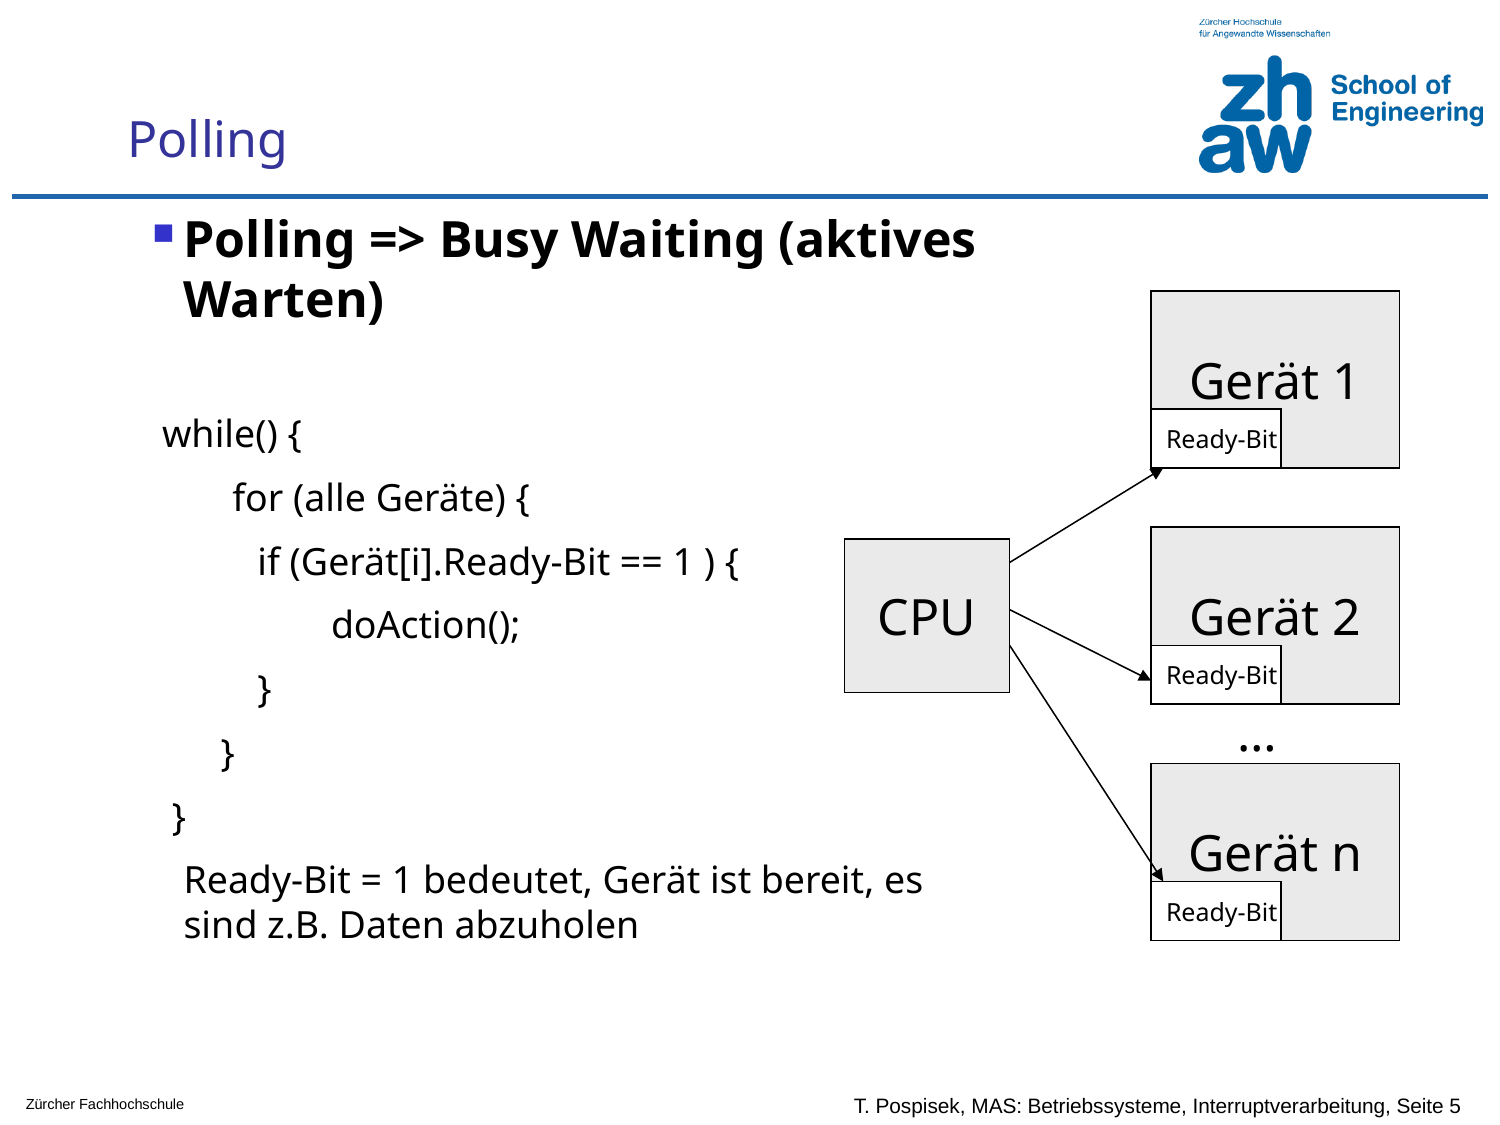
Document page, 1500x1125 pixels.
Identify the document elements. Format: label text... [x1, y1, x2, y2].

text_box Gerät n [1151, 763, 1400, 941]
text_box Polling => Busy Waiting (aktives Warten) while() { for (alle Geräte) { if (Gerät[i].Ready-Bit == 1 ) { doAction(); } } } Ready-Bit = 1 bedeutet, Gerät ist bereit, es sind z.B. Daten abzuholen [137, 199, 1010, 1018]
picture [1199, 19, 1483, 173]
text_box Gerät 1 [1151, 290, 1400, 468]
text_box Ready-Bit [1151, 881, 1282, 941]
text_box CPU [844, 538, 1010, 693]
text_box Ready-Bit [1151, 409, 1282, 468]
text_box Ready-Bit [1151, 645, 1282, 705]
text_box … [1222, 694, 1293, 770]
title Polling [112, 50, 1391, 175]
text_box Gerät 2 [1151, 527, 1400, 705]
